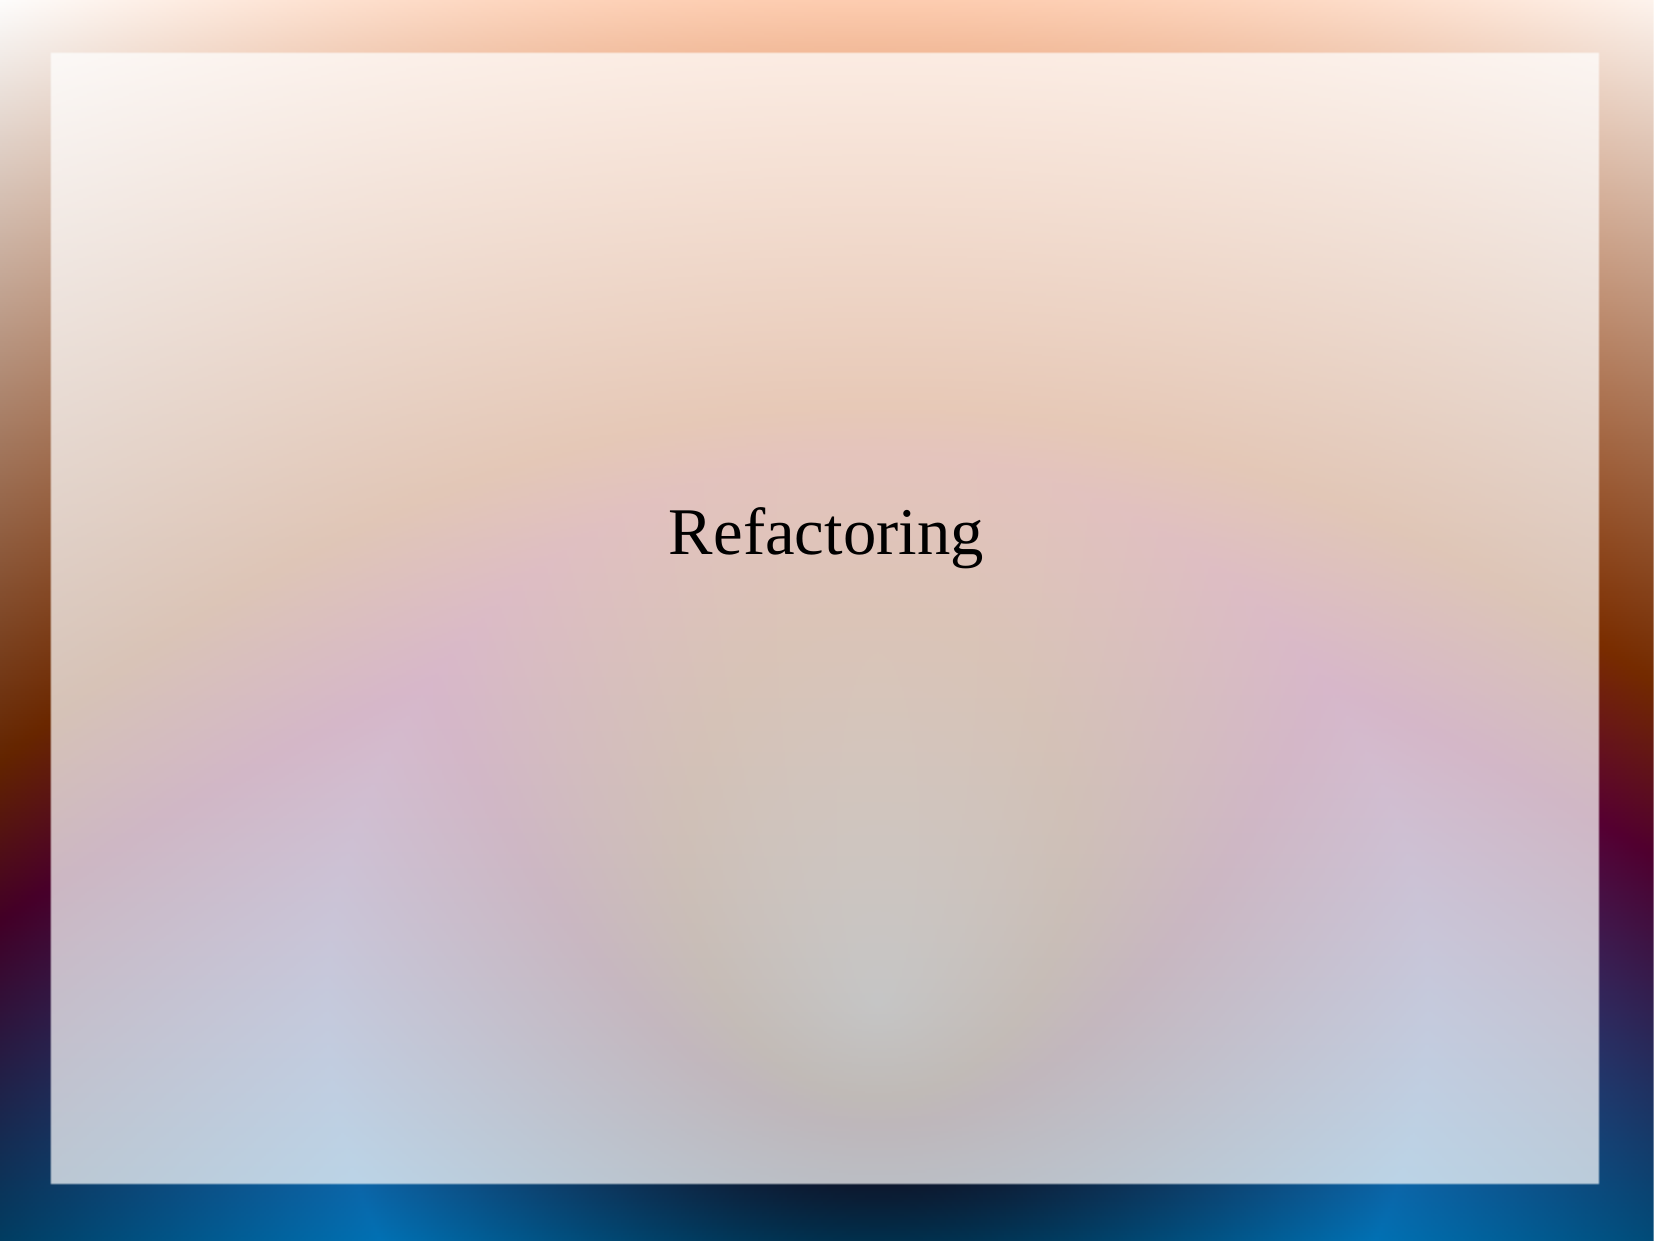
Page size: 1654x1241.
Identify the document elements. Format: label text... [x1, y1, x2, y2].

picture [0, 0, 1654, 1241]
subtitle Refactoring [82, 55, 1571, 1010]
